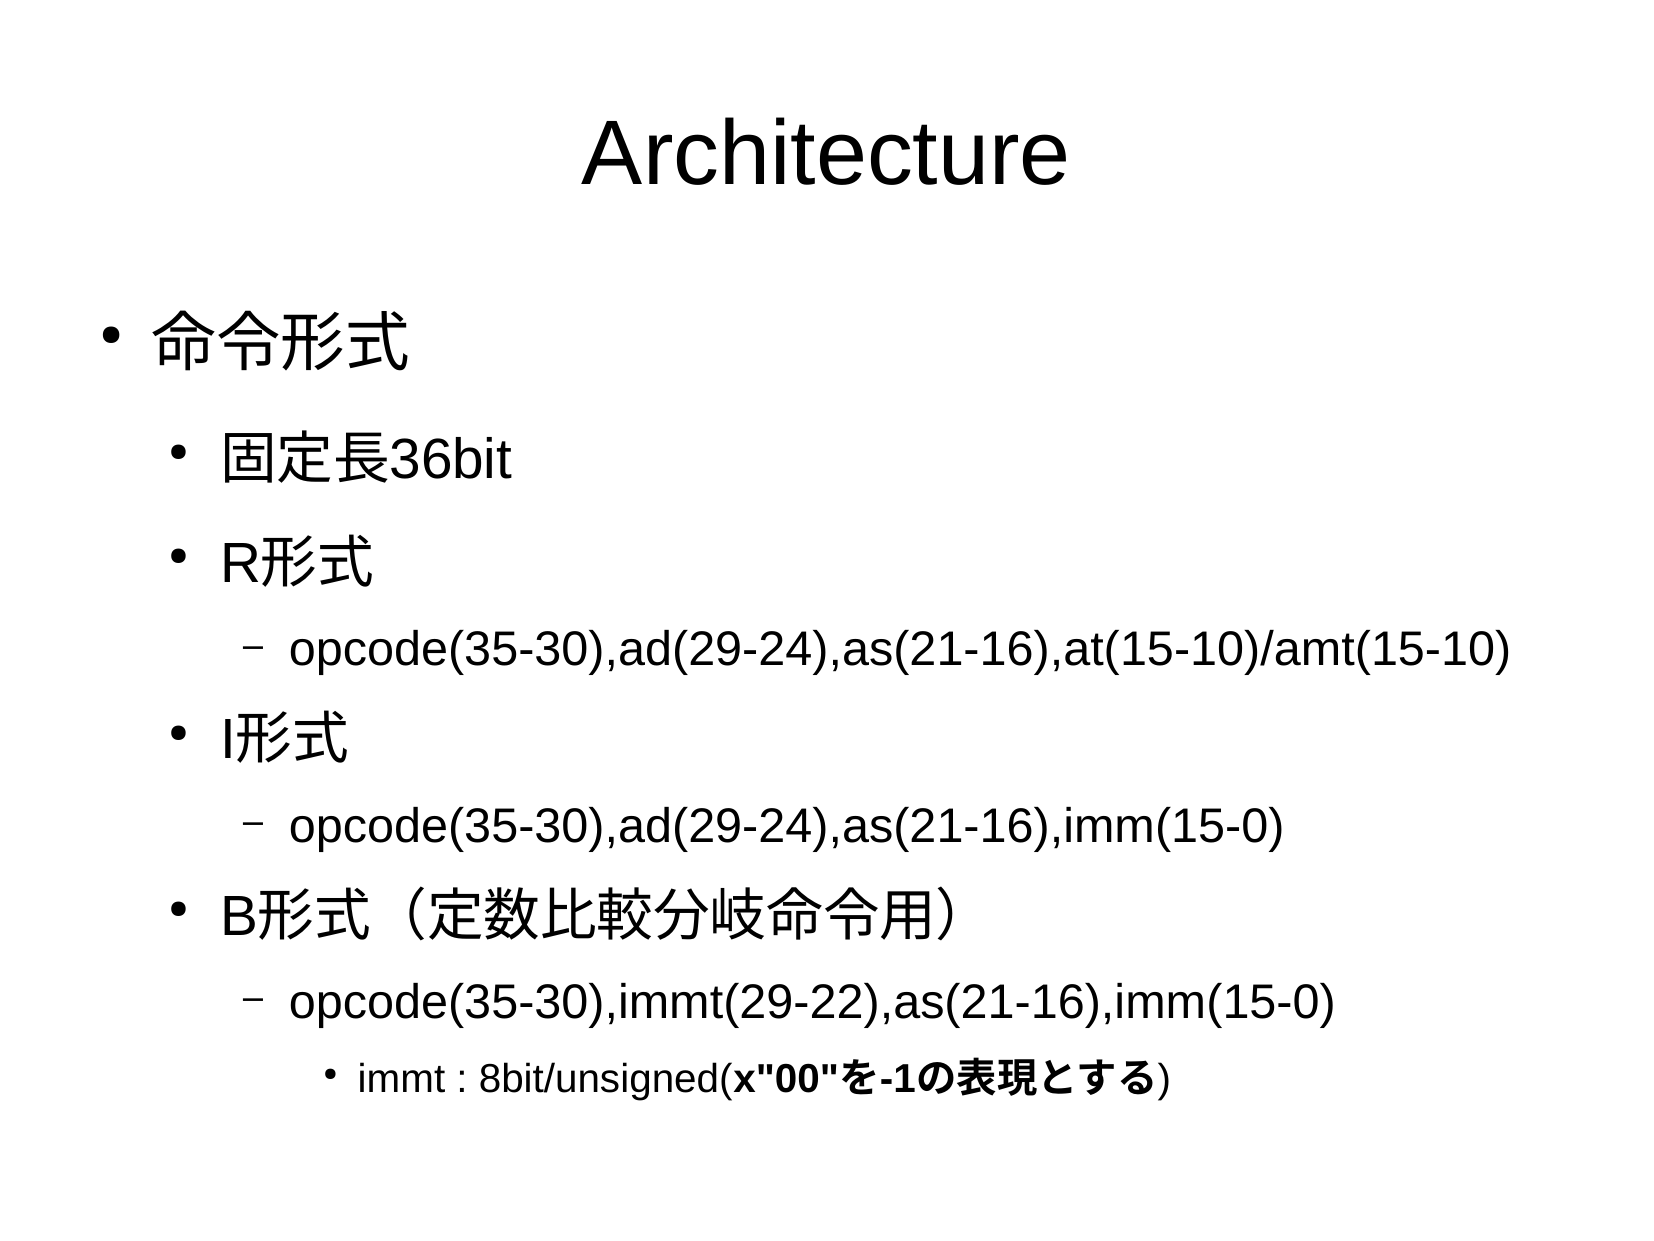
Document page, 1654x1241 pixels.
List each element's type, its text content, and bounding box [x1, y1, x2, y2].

title Architecture [82, 49, 1571, 257]
list 命令形式 固定長36bit R形式 opcode(35-30),ad(29-24),as(21-16),at(15-10)/amt(15-10) I形式 opcode(35-30),ad(29-24),as(21-16),imm(15-0) B形式（定数比較分岐命令用） opcode(35-30),immt(29-22),as(21-16),imm(15-0) immt : 8bit/unsigned(x"00"を-1の表現とする) [82, 290, 1571, 1109]
